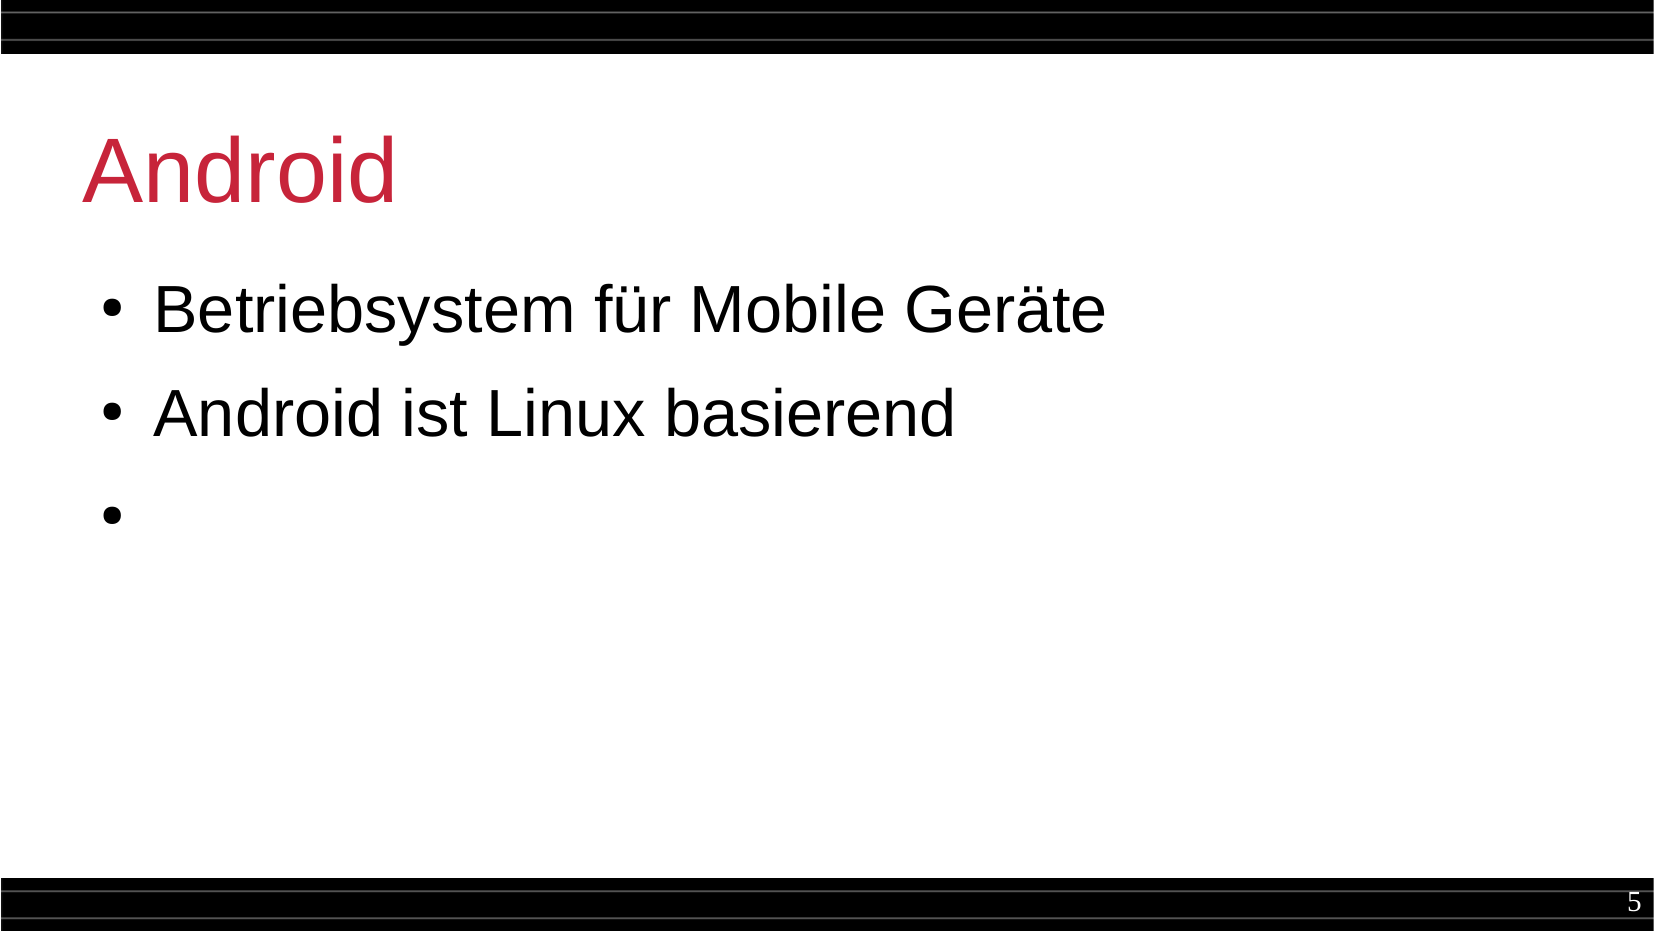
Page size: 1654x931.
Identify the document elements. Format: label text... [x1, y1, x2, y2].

picture [1, 0, 1654, 54]
picture [1, 878, 1654, 931]
title Android [82, 92, 1571, 249]
list Betriebsystem für Mobile Geräte Android ist Linux basierend [82, 271, 1571, 758]
